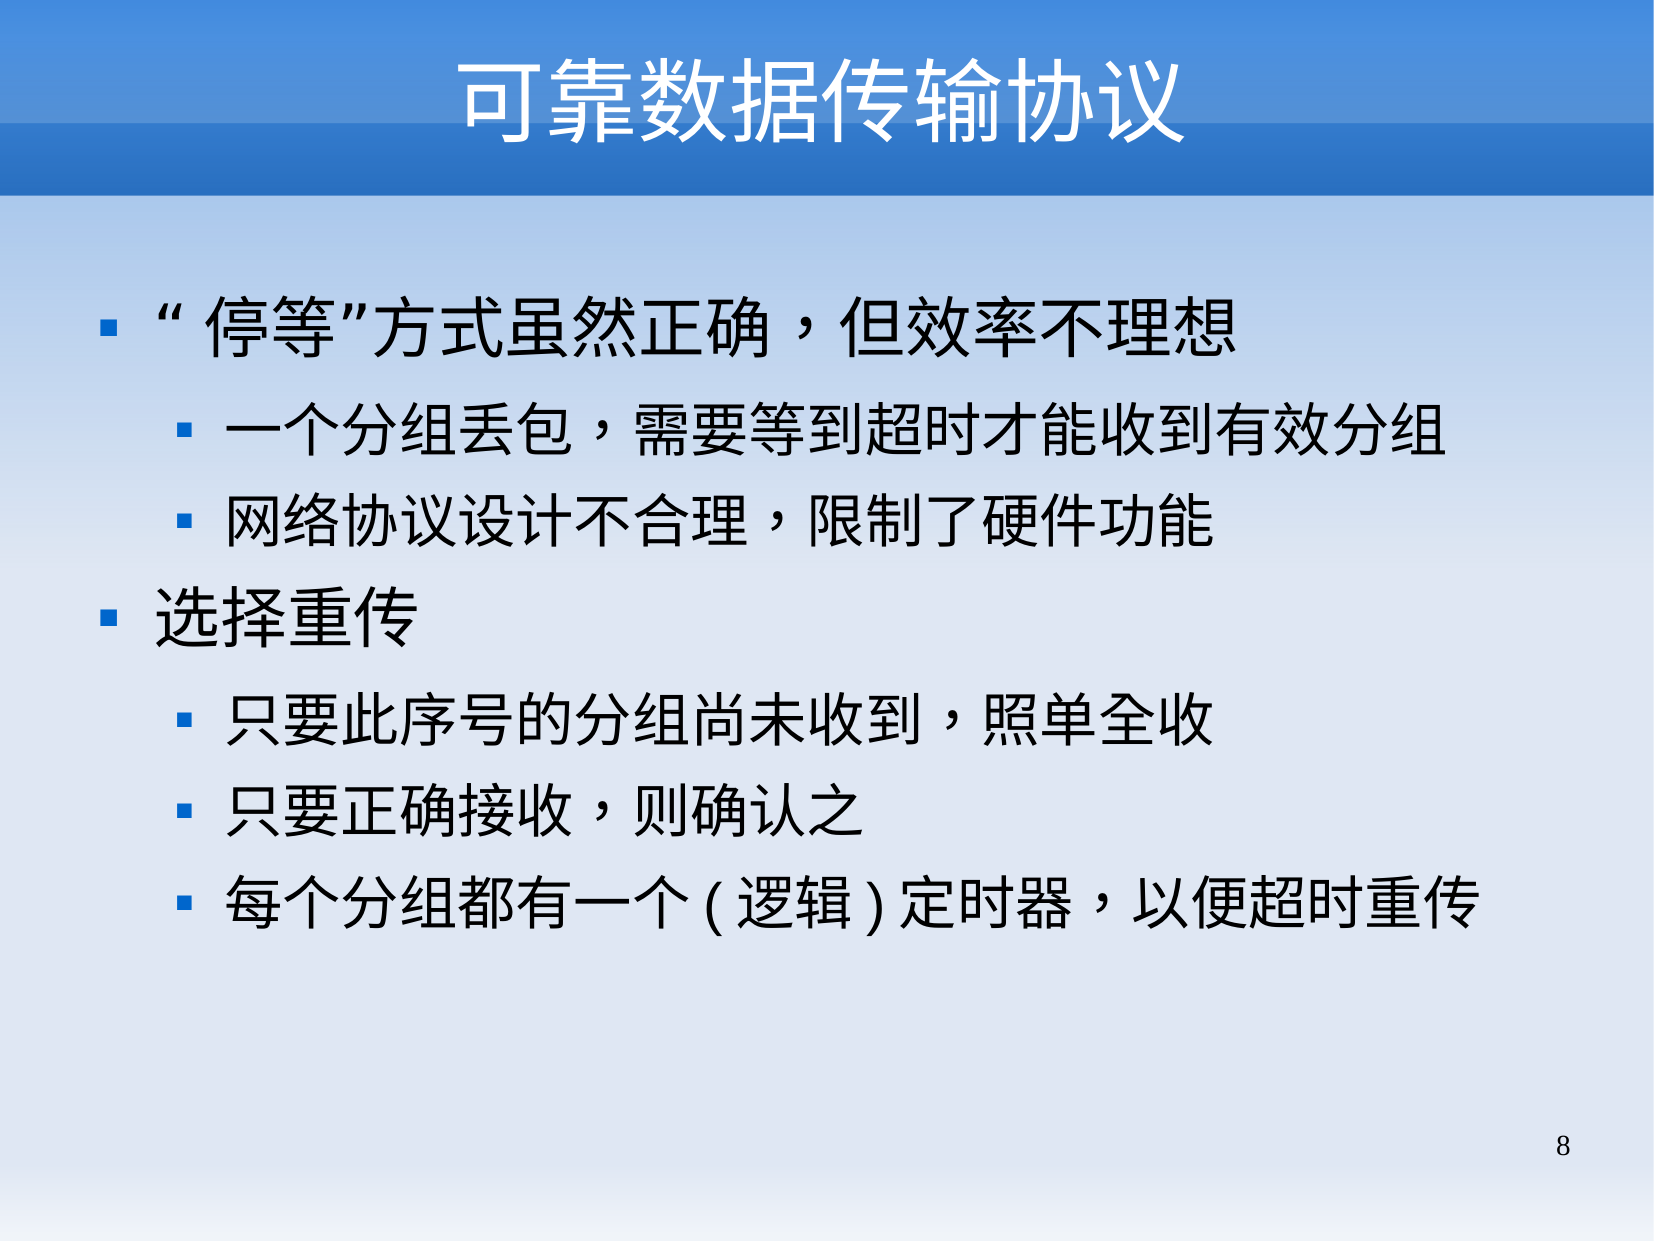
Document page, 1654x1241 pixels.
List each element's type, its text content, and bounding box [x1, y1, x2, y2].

title 可靠数据传输协议 [76, 0, 1565, 208]
picture [0, 0, 1654, 1241]
list “停等”方式虽然正确，但效率不理想 一个分组丢包，需要等到超时才能收到有效分组 网络协议设计不合理，限制了硬件功能 选择重传 只要此序号的分组尚未收到，照单全收 只要正确接收，则确认之 每个分组都有一个(逻辑)定时器，以便超时重传 [82, 290, 1571, 1109]
